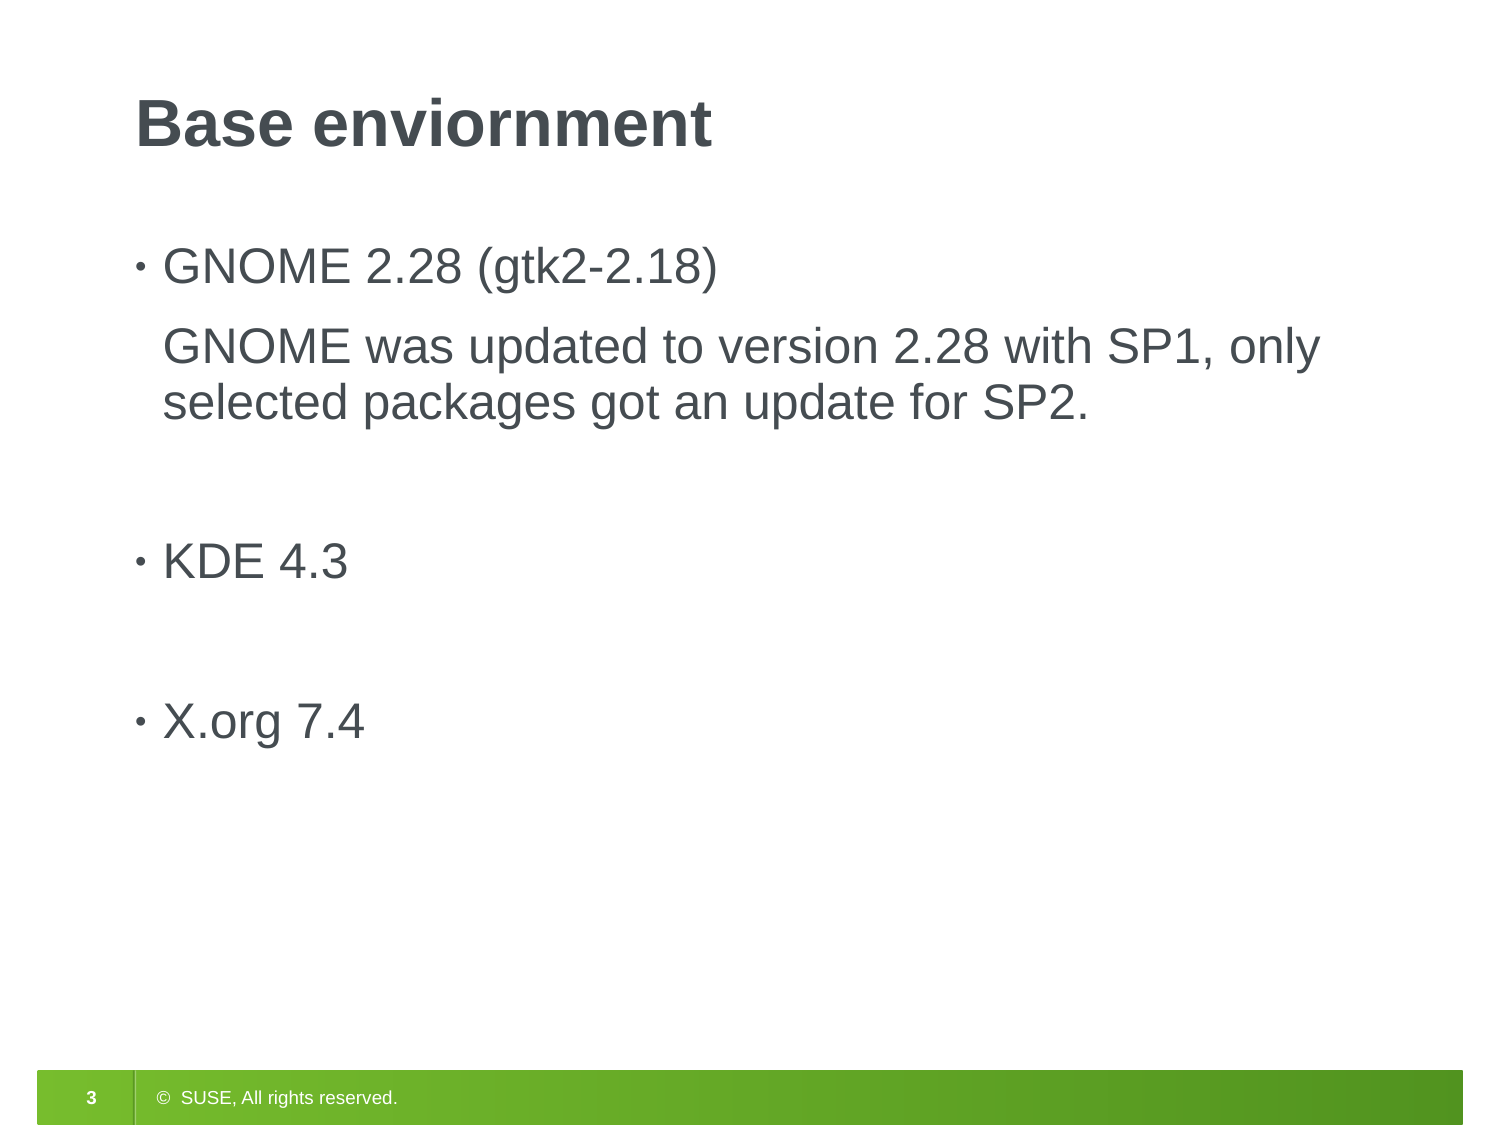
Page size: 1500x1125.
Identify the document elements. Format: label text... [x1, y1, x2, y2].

title Base enviornment [135, 41, 1372, 204]
list GNOME 2.28 (gtk2-2.18) GNOME was updated to version 2.28 with SP1, only selected packages got an update for SP2. KDE 4.3 X.org 7.4 [135, 238, 1372, 982]
